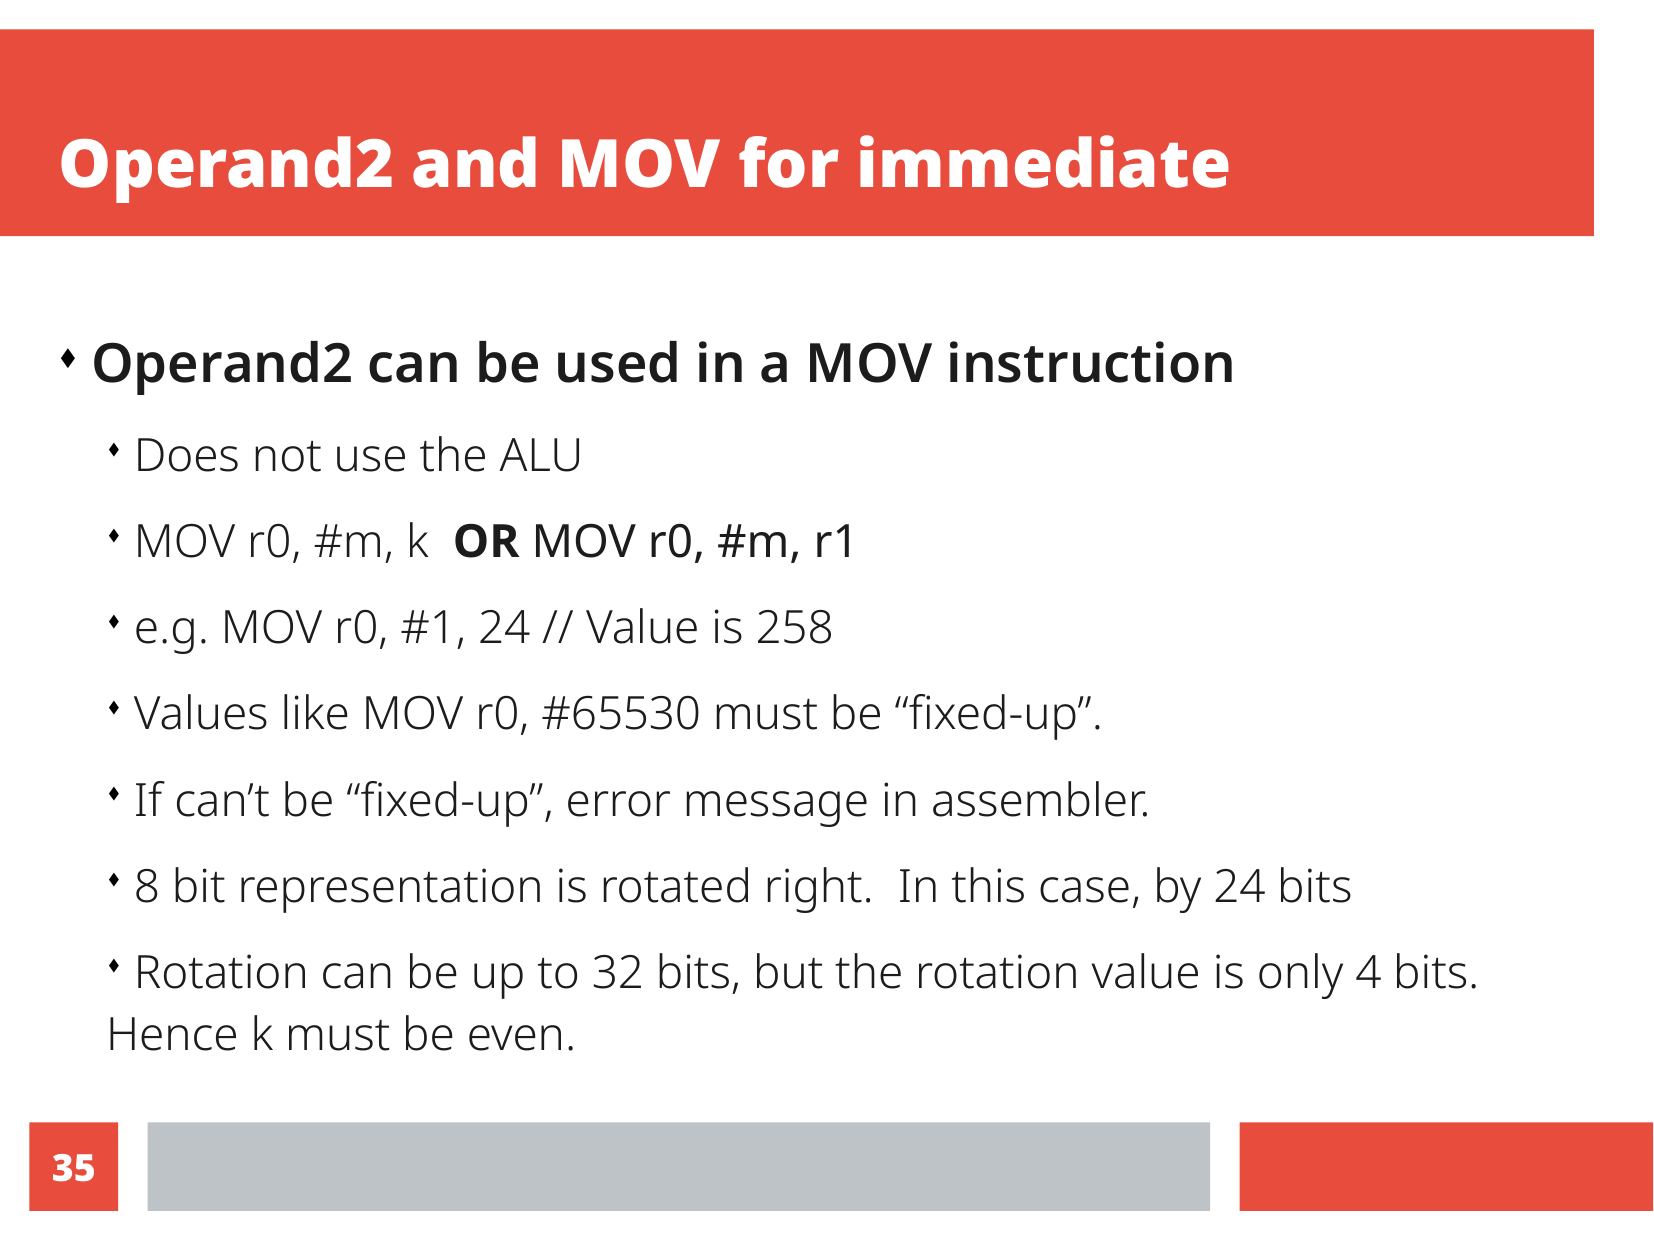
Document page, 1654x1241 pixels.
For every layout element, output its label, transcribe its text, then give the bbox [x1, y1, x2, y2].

list Operand2 can be used in a MOV instruction Does not use the ALU MOV r0, #m, k OR MOV r0, #m, r1 e.g. MOV r0, #1, 24 // Value is 258 Values like MOV r0, #65530 must be “fixed-up”. If can’t be “fixed-up”, error message in assembler. 8 bit representation is rotated right. In this case, by 24 bits Rotation can be up to 32 bits, but the rotation value is only 4 bits. Hence k must be even. [58, 324, 1565, 1093]
title Operand2 and MOV for immediate [58, 59, 1594, 207]
